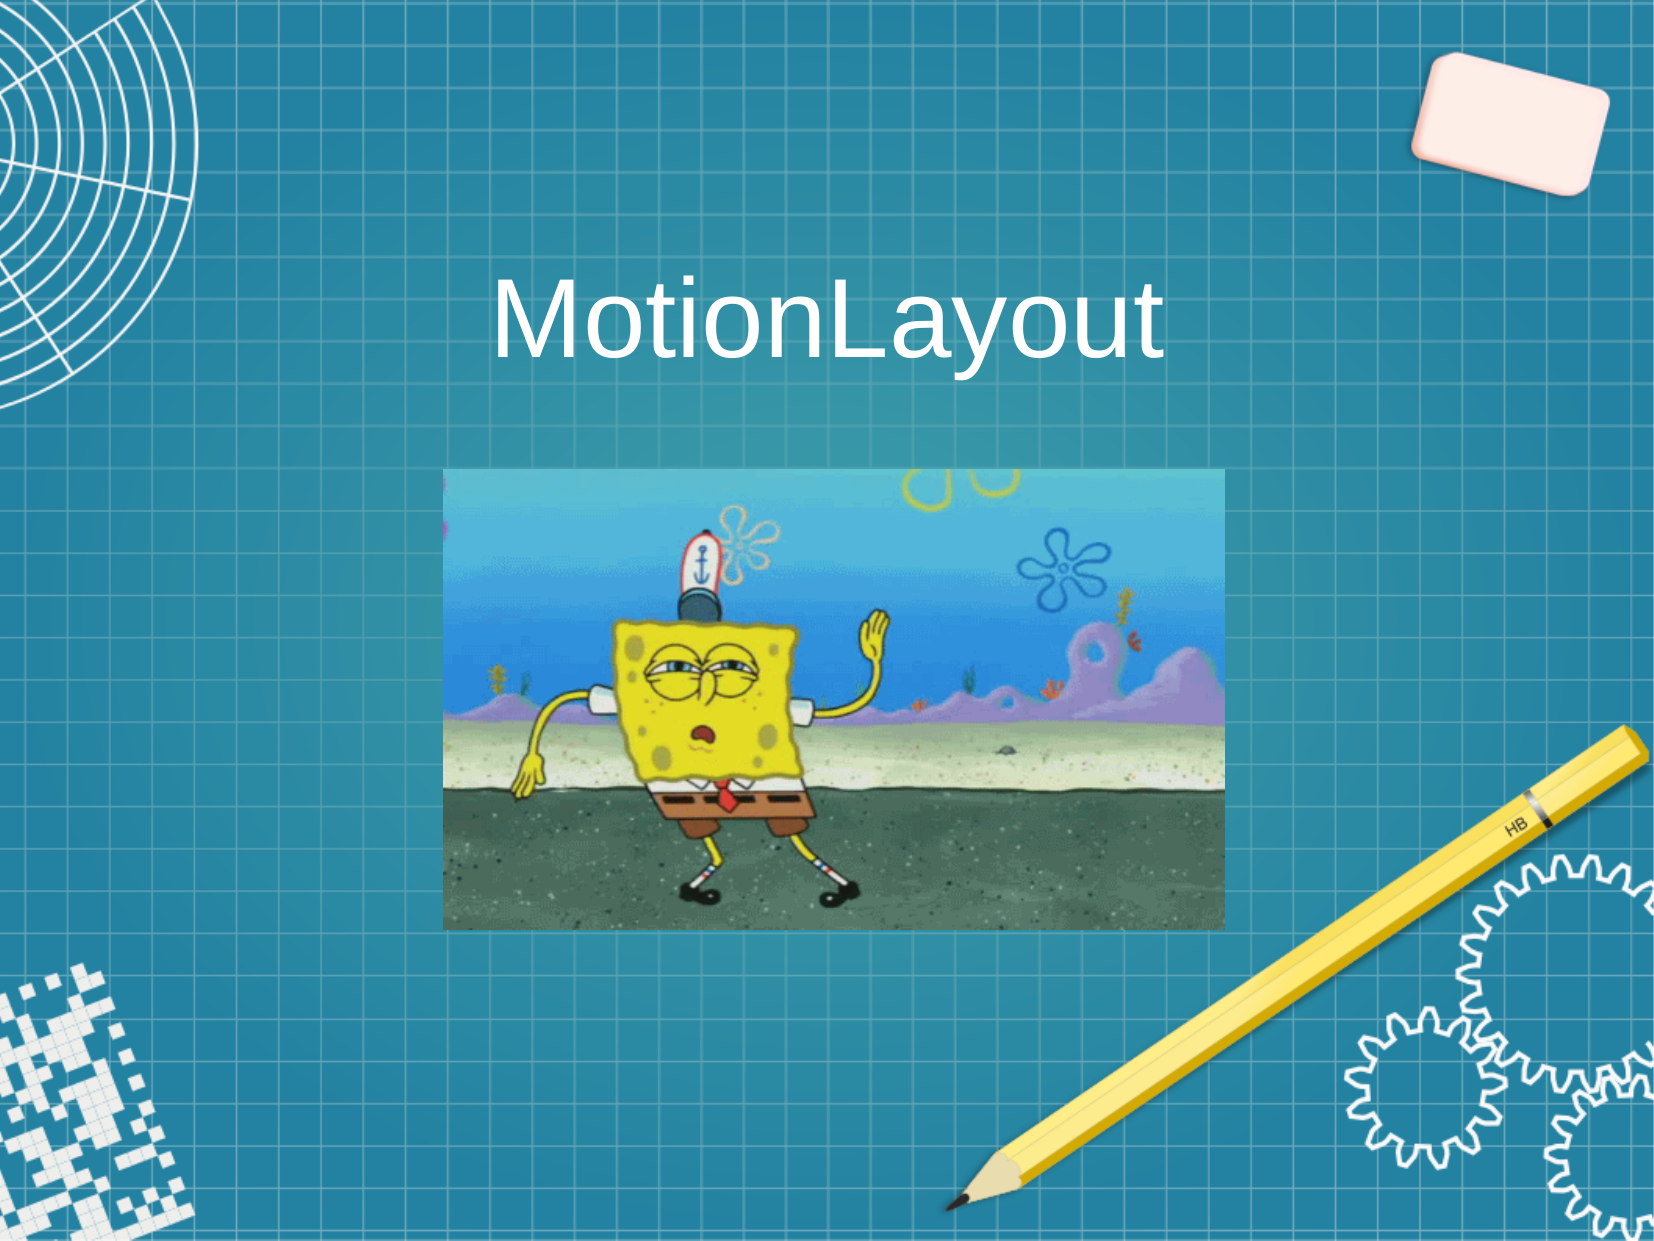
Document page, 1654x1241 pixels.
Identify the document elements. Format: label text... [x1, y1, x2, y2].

title MotionLayout [82, 177, 1571, 461]
picture [0, 0, 1654, 1241]
